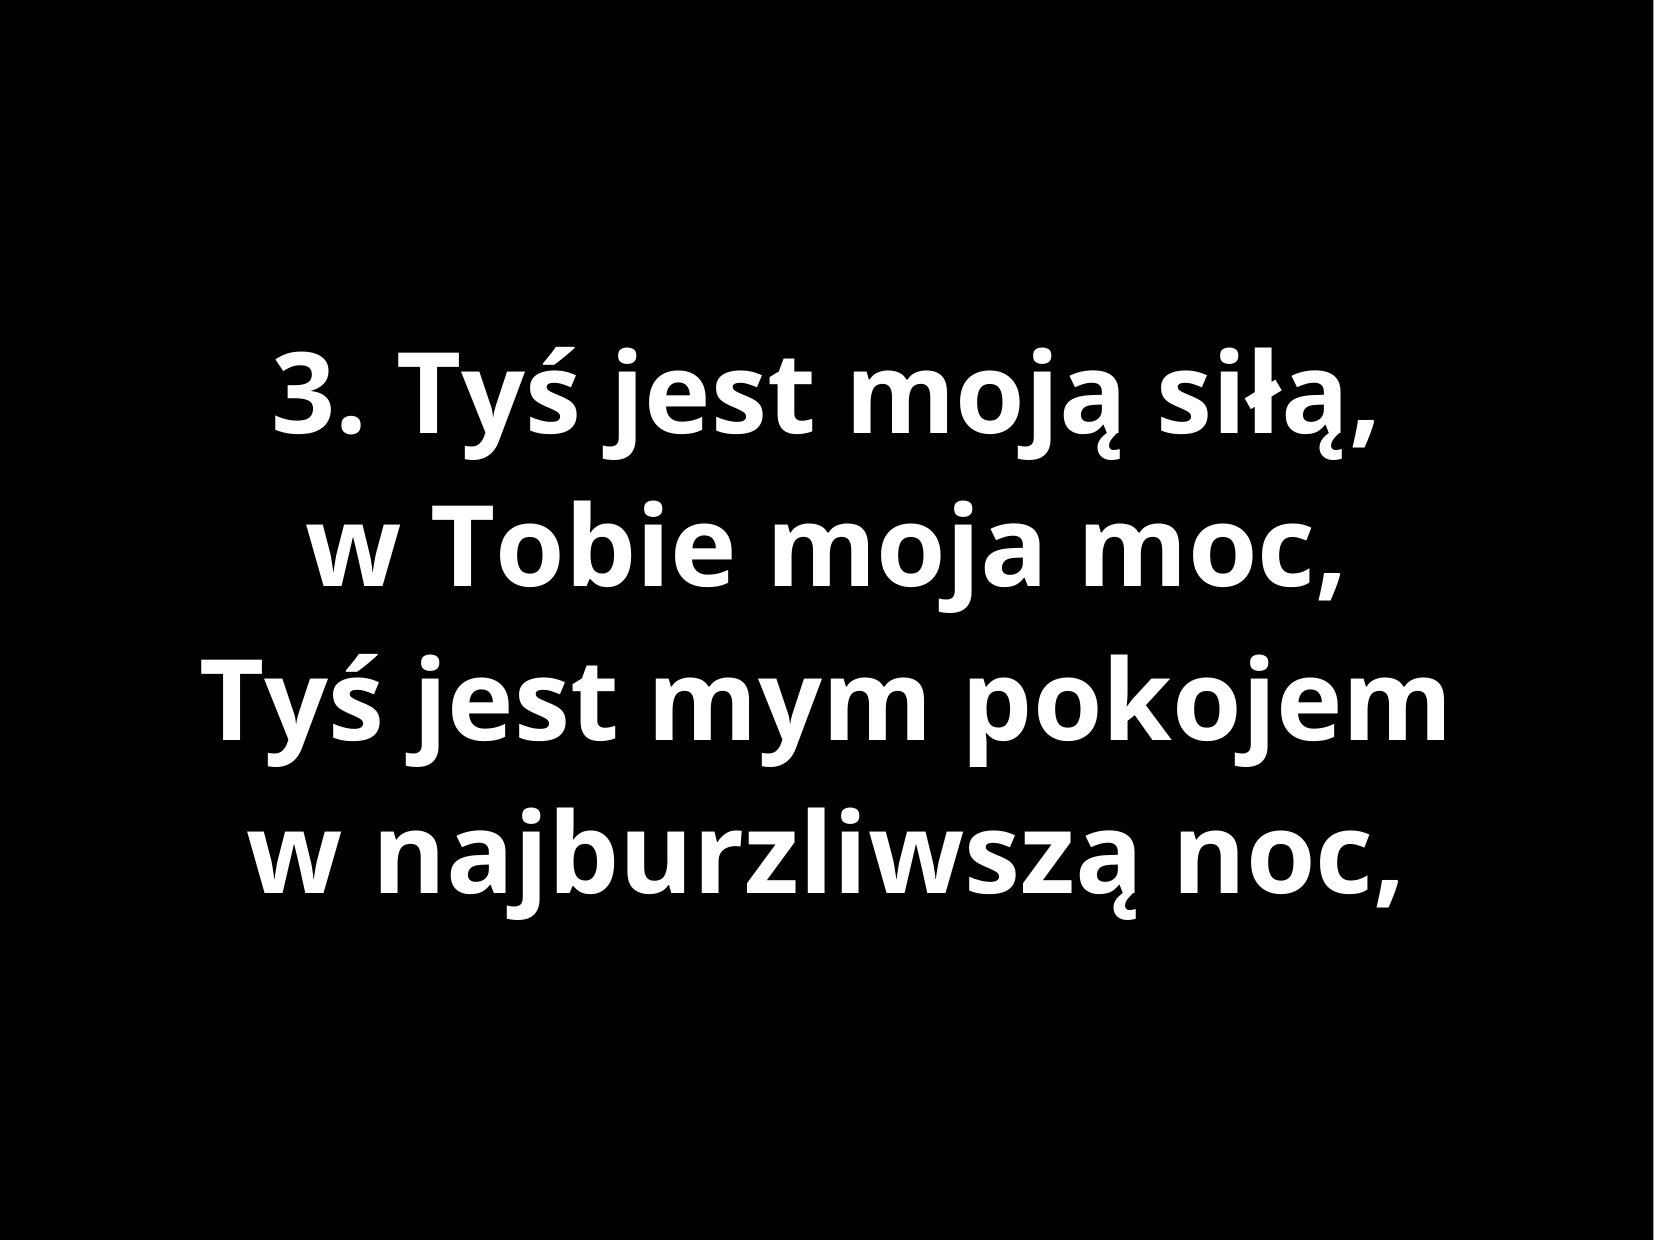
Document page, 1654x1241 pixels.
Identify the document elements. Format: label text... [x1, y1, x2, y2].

title 3. Tyś jest moją siłą, w Tobie moja moc, Tyś jest mym pokojem w najburzliwszą noc, [0, 0, 1654, 1241]
